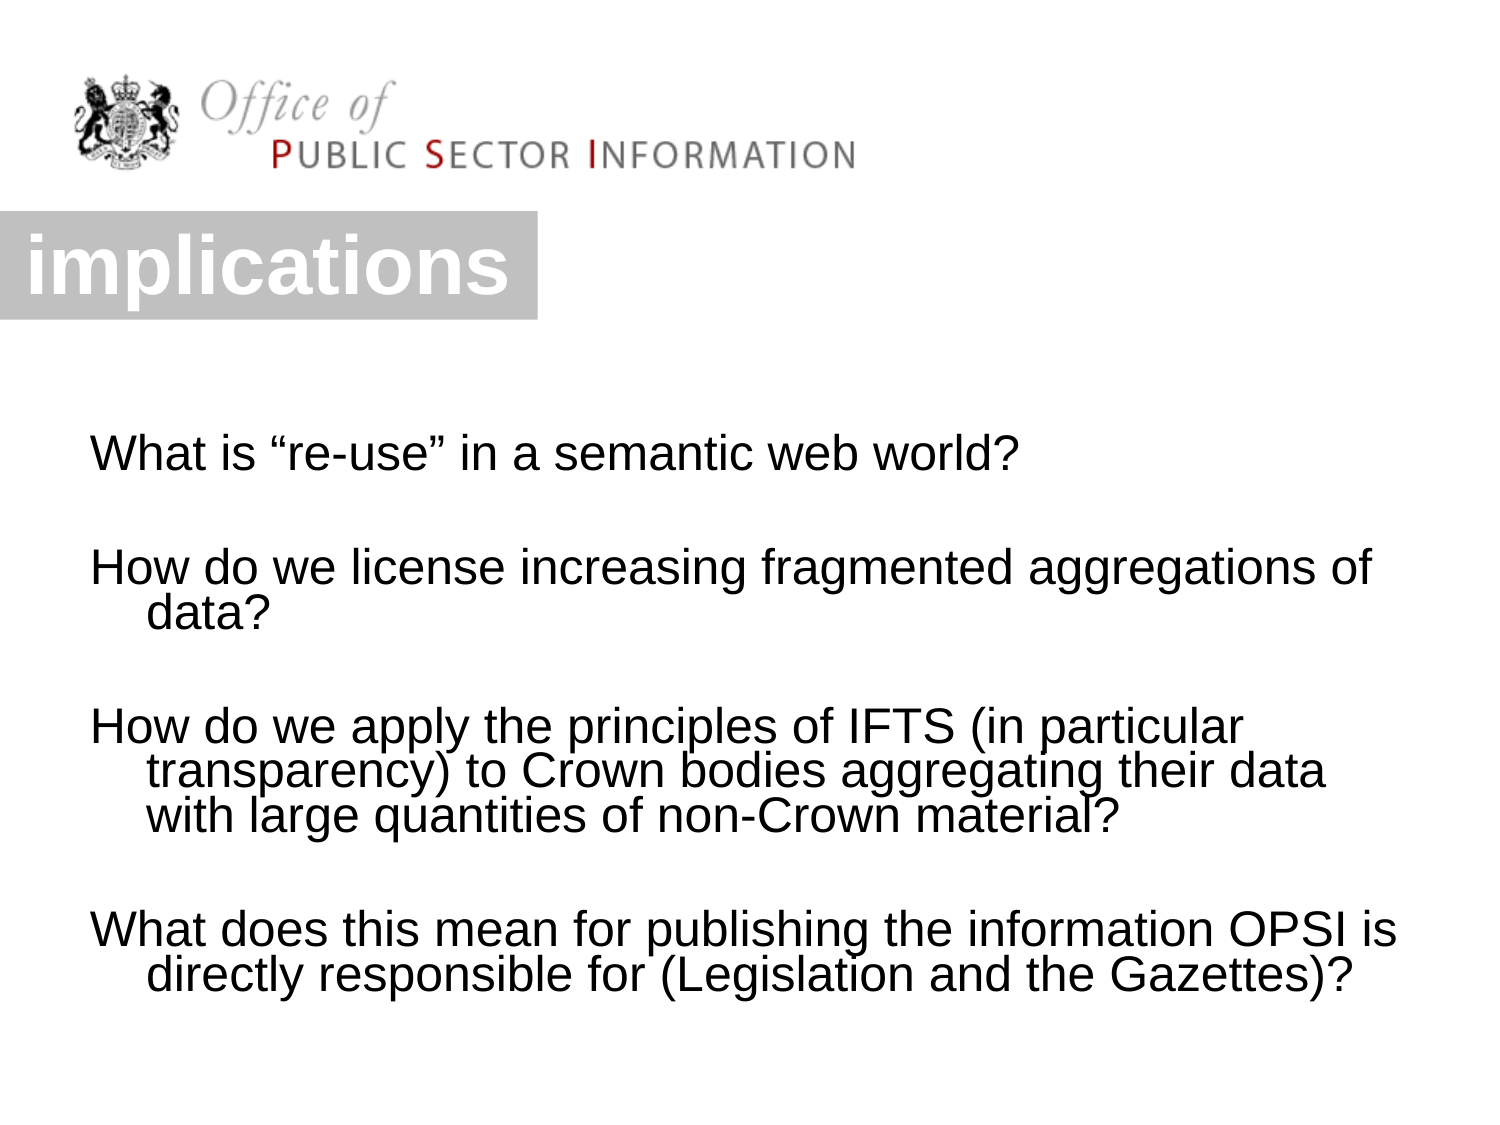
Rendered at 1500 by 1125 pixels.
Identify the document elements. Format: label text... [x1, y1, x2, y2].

text_box implications [0, 211, 538, 320]
list What is “re-use” in a semantic web world? How do we license increasing fragmented aggregations of data? How do we apply the principles of IFTS (in particular transparency) to Crown bodies aggregating their data with large quantities of non-Crown material? What does this mean for publishing the information OPSI is directly responsible for (Legislation and the Gazettes)? [75, 339, 1426, 1083]
picture [64, 66, 865, 181]
